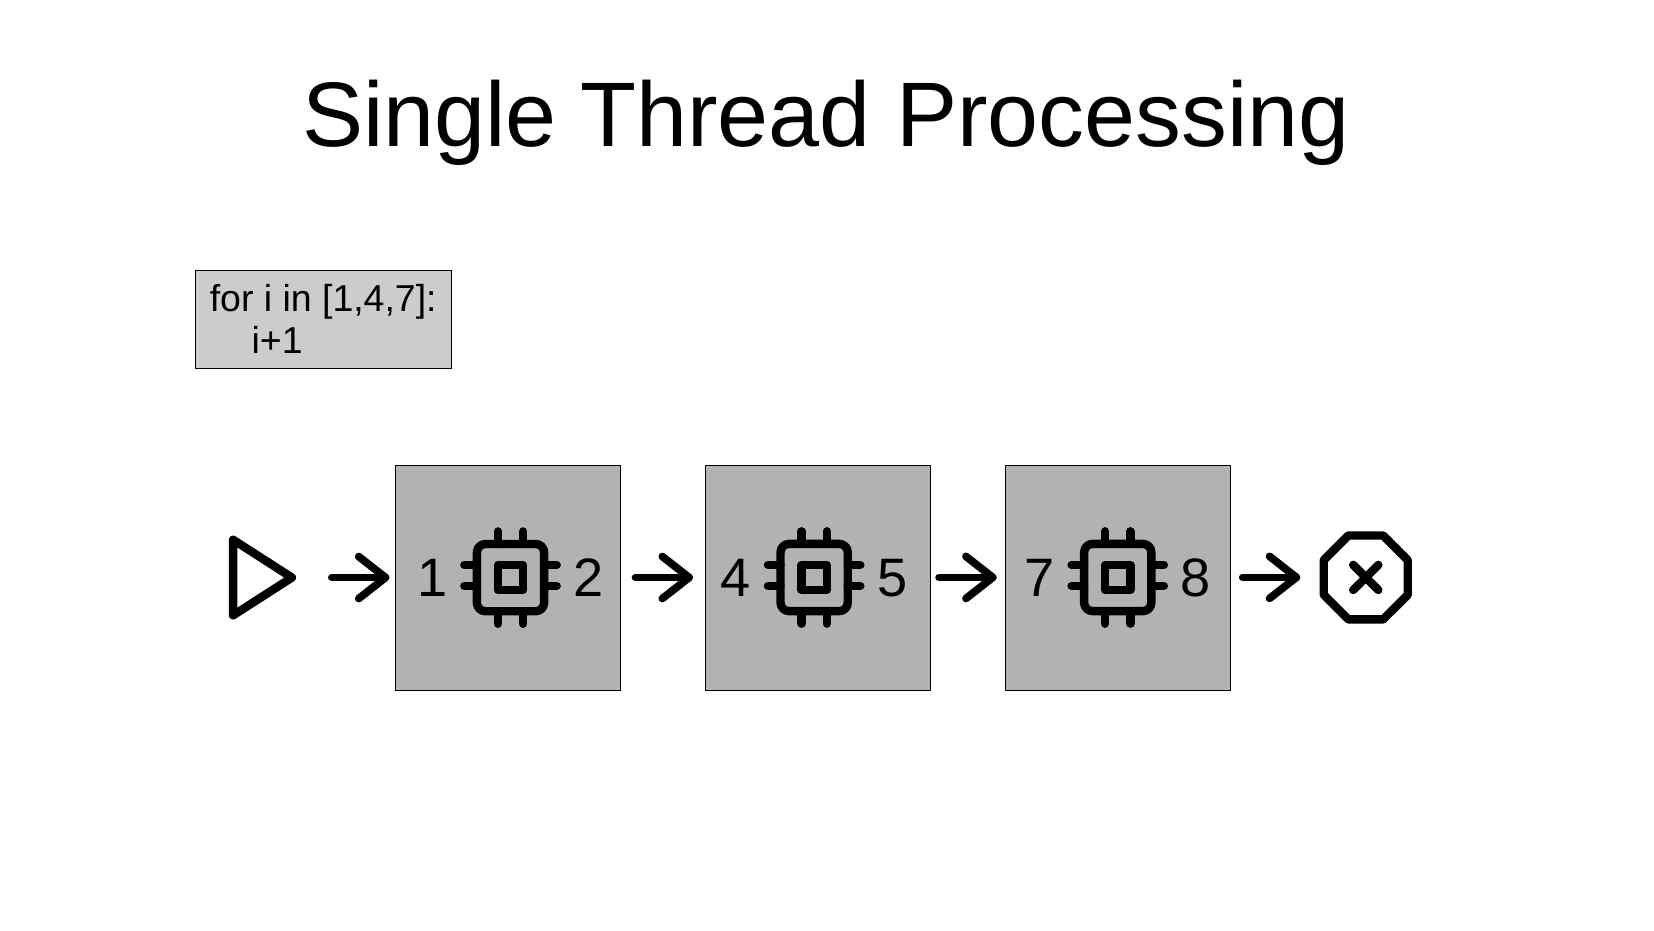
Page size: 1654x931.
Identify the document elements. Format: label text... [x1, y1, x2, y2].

picture [1065, 525, 1171, 631]
text_box 5 [862, 539, 923, 616]
text_box [1005, 465, 1231, 691]
text_box 1 [402, 540, 463, 616]
picture [761, 525, 867, 631]
picture [1231, 524, 1419, 630]
text_box 7 [1009, 539, 1070, 616]
text_box [395, 465, 621, 691]
picture [210, 525, 395, 631]
picture [931, 539, 1005, 615]
picture [458, 525, 564, 631]
text_box 2 [558, 539, 619, 616]
text_box for i in [1,4,7]: i+1 [195, 270, 452, 369]
picture [621, 540, 705, 616]
title Single Thread Processing [82, 37, 1571, 193]
text_box 4 [706, 540, 766, 616]
text_box 8 [1165, 539, 1226, 616]
text_box [705, 465, 931, 691]
